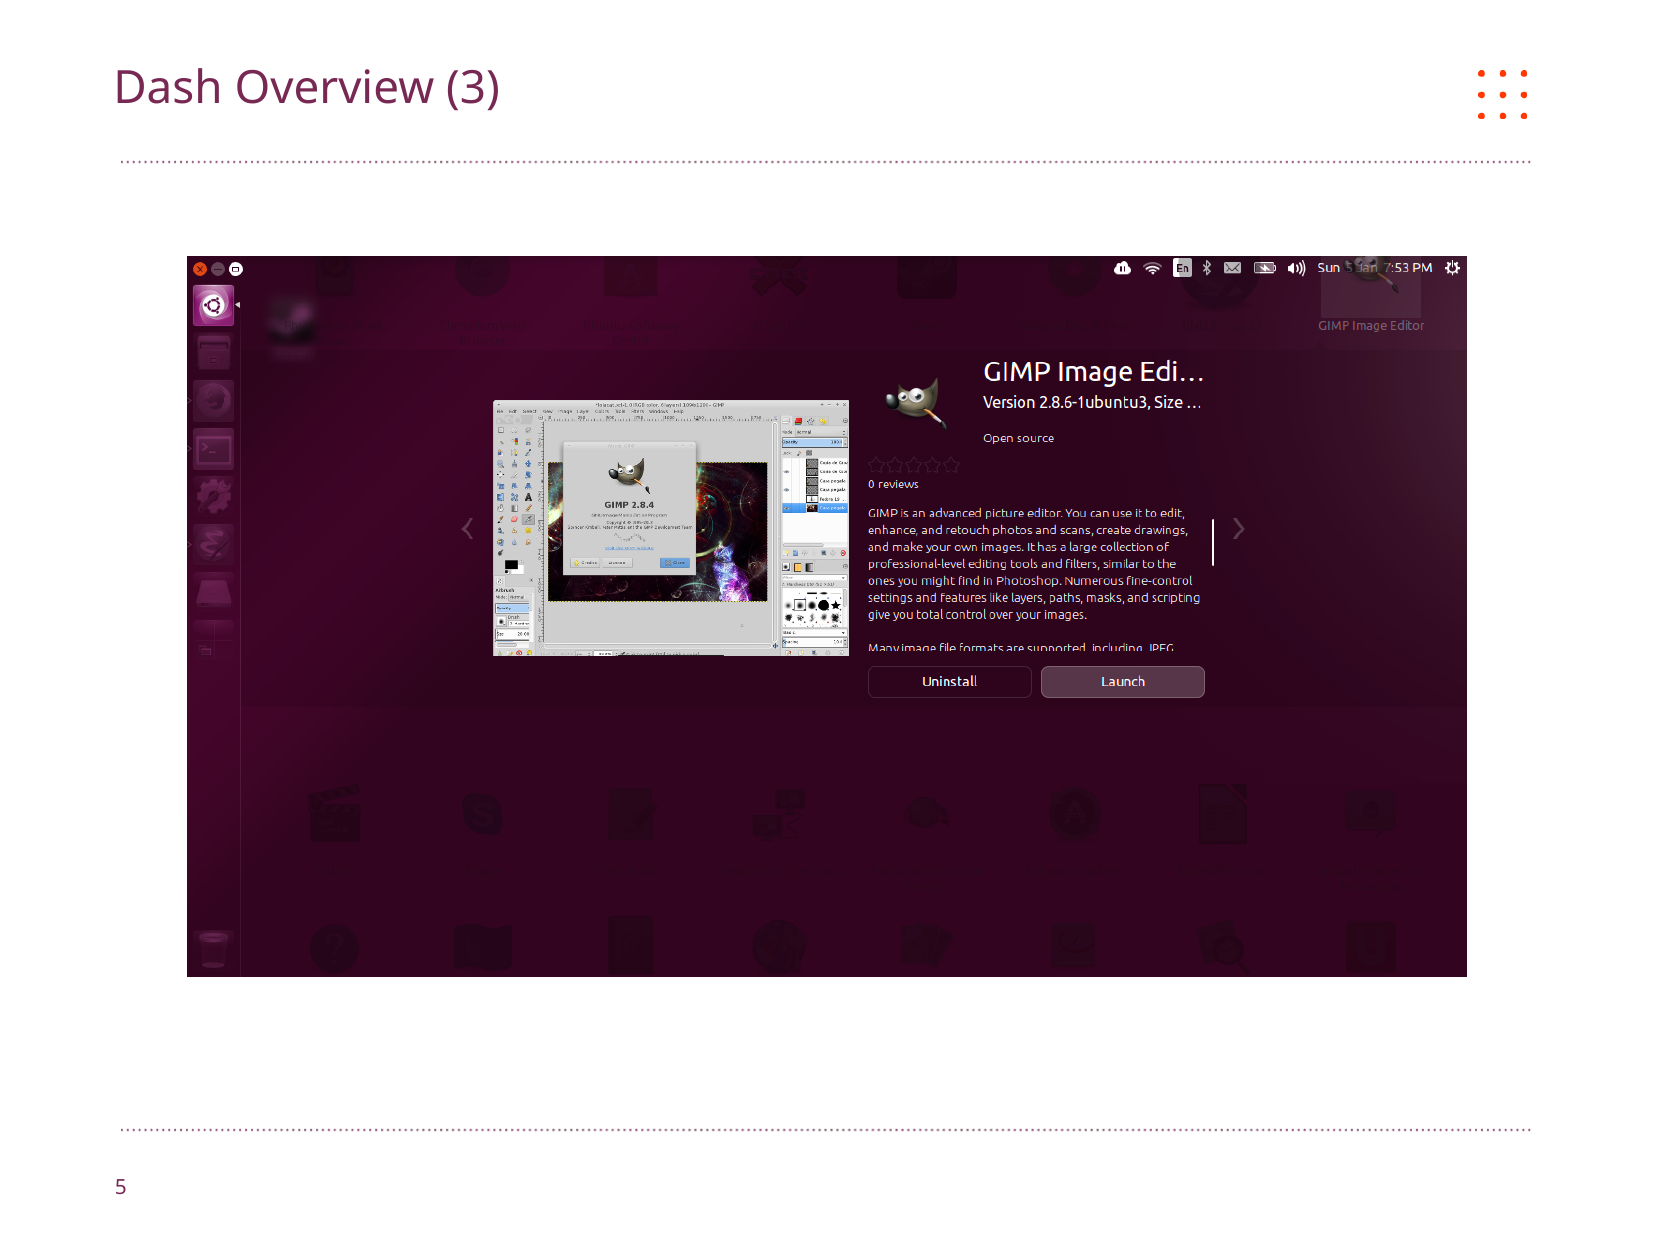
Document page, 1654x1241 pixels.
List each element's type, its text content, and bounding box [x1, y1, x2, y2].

picture [111, 1127, 1533, 1134]
picture [1478, 70, 1527, 119]
picture [111, 159, 1533, 166]
picture [187, 256, 1467, 977]
title Dash Overview (3) [113, 48, 1382, 124]
